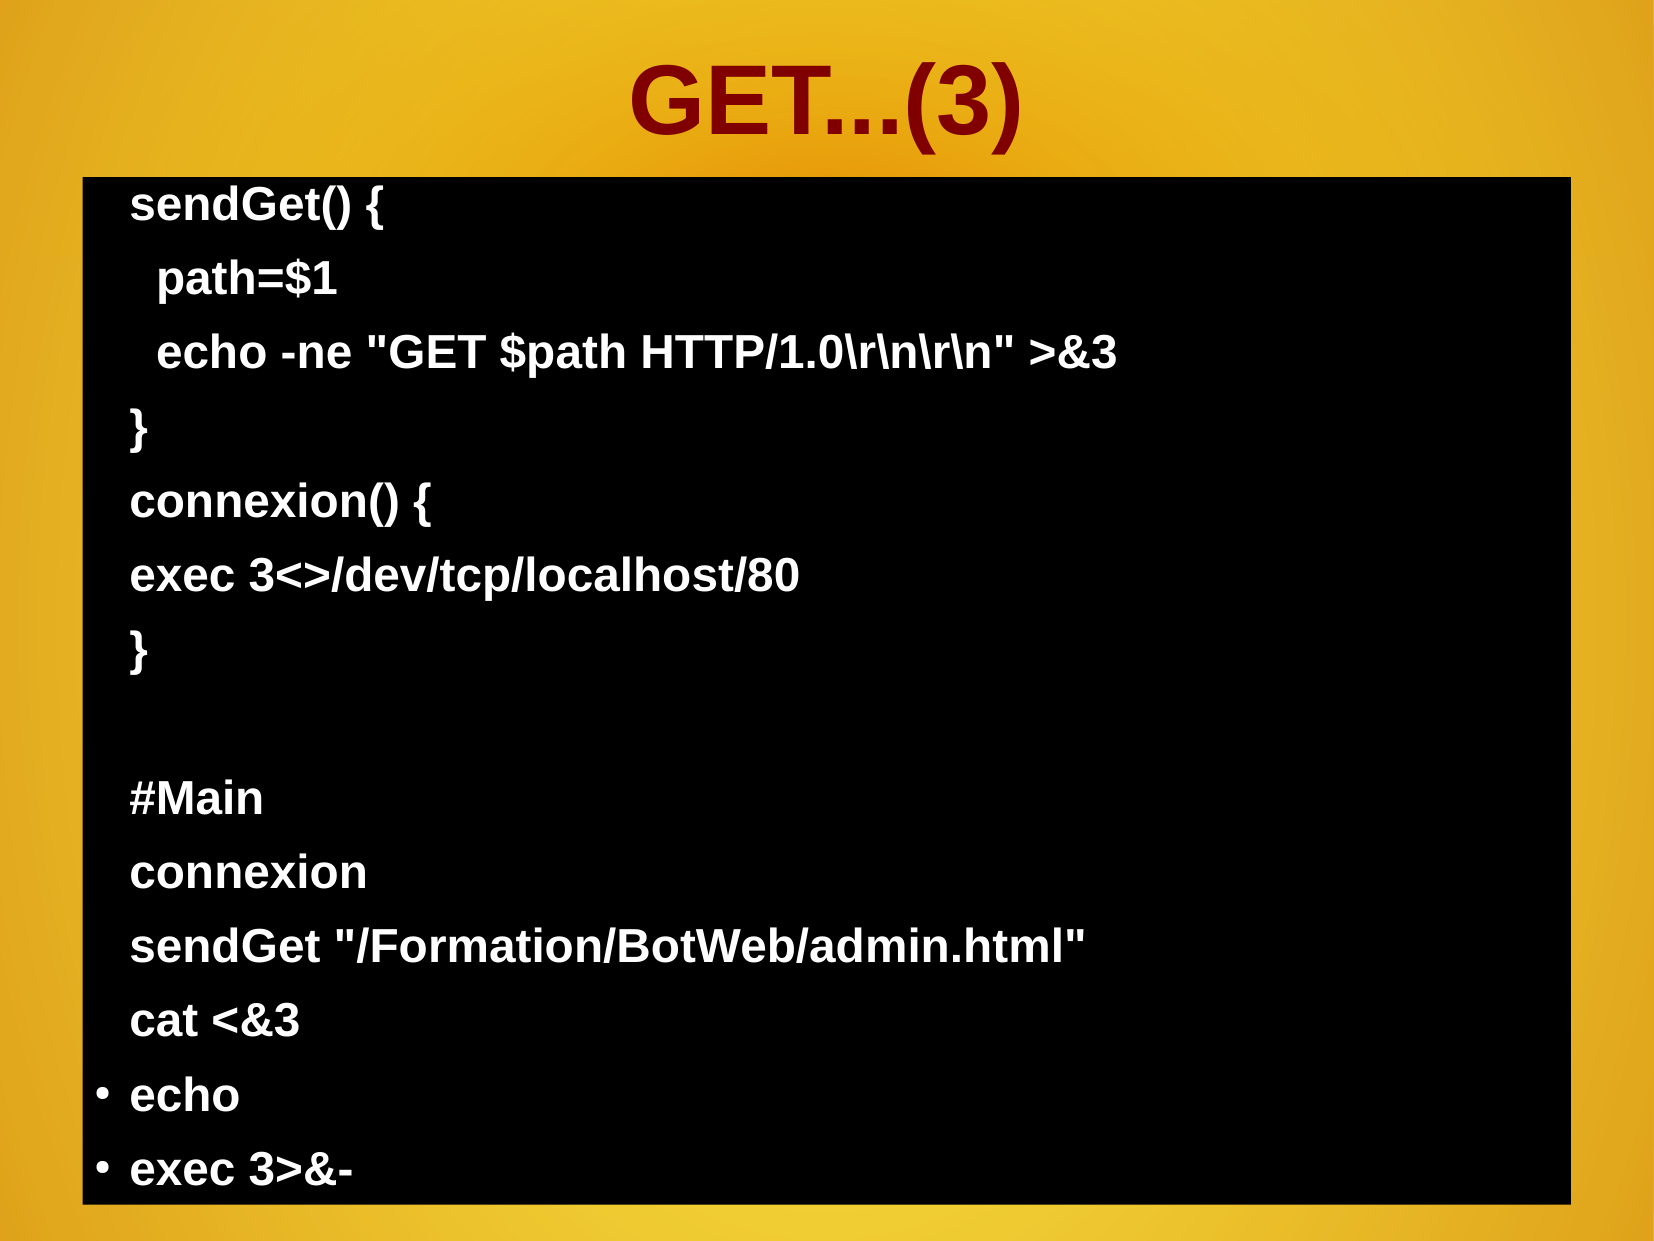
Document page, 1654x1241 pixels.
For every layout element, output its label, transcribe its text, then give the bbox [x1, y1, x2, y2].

list sendGet() { path=$1 echo -ne "GET $path HTTP/1.0\r\n\r\n" >&3 } connexion() { exec 3<>/dev/tcp/localhost/80 } #Main connexion sendGet "/Formation/BotWeb/admin.html" cat <&3 echo exec 3>&- [82, 177, 1571, 1205]
title GET...(3) [82, 45, 1571, 156]
